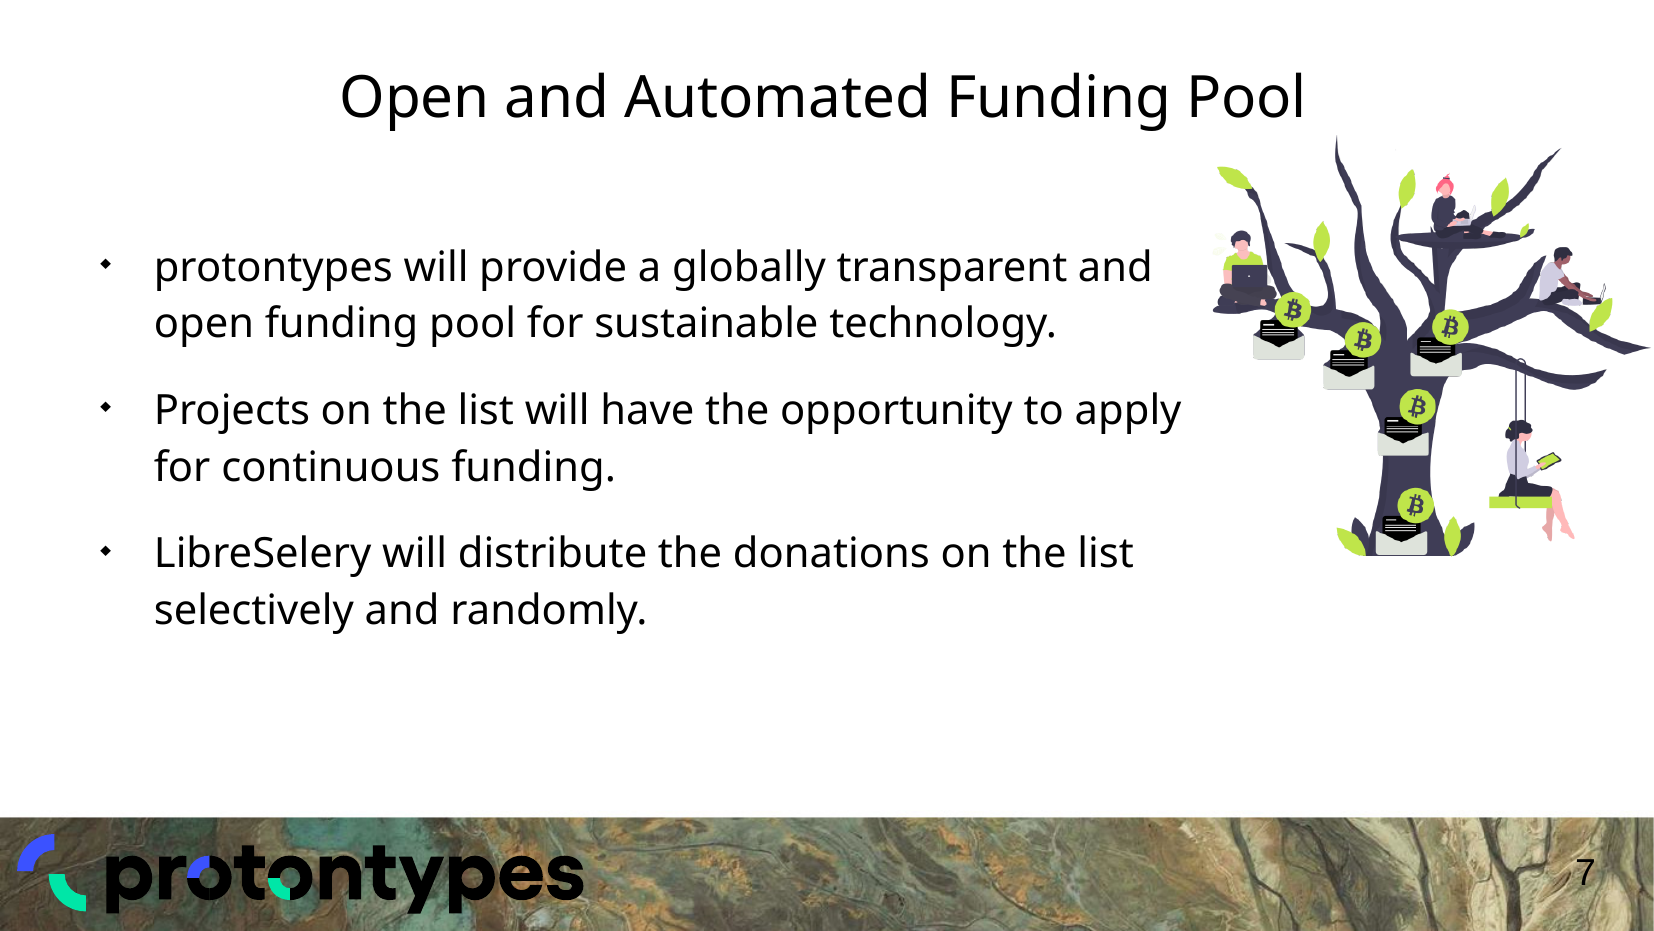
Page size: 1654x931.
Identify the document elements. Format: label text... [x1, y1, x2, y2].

title Open and Automated Funding Pool [86, 39, 1576, 151]
picture [0, 0, 1654, 931]
list protontypes will provide a globally transparent and open funding pool for sustainable technology. Projects on the list will have the opportunity to apply for continuous funding. LibreSelery will distribute the donations on the list selectively and randomly. [82, 236, 1211, 766]
